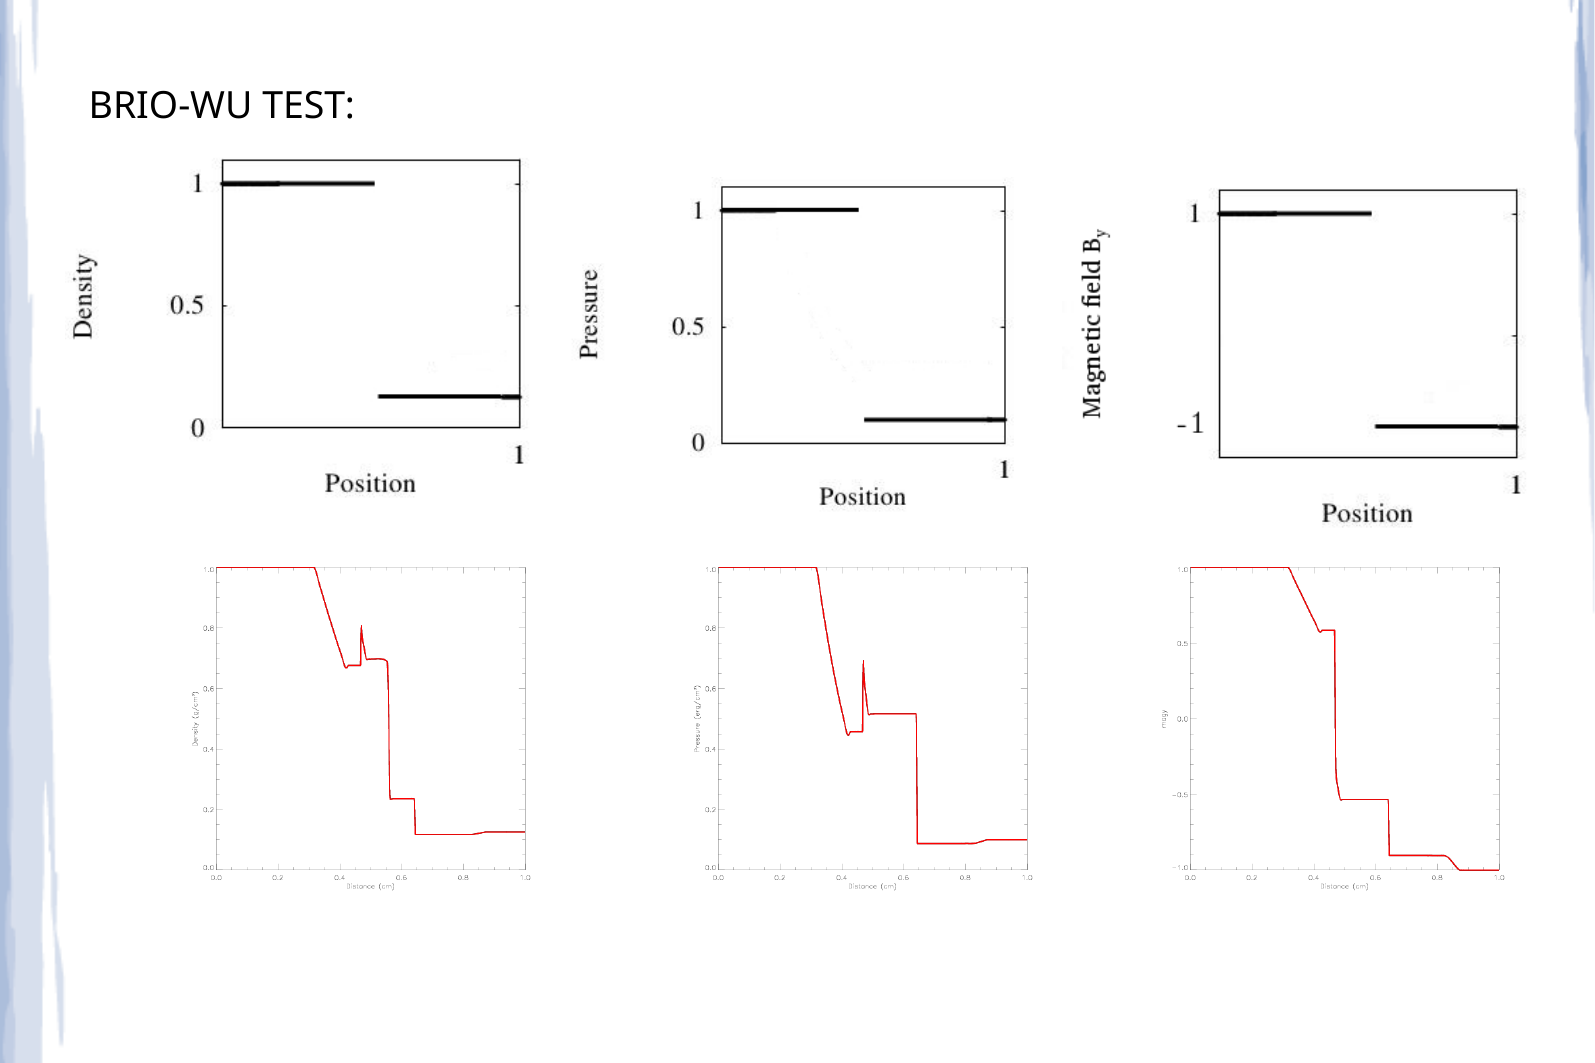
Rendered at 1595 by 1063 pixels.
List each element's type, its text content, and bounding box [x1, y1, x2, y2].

picture [0, 0, 1595, 1063]
list BRIO-WU TEST: [88, 78, 1490, 148]
